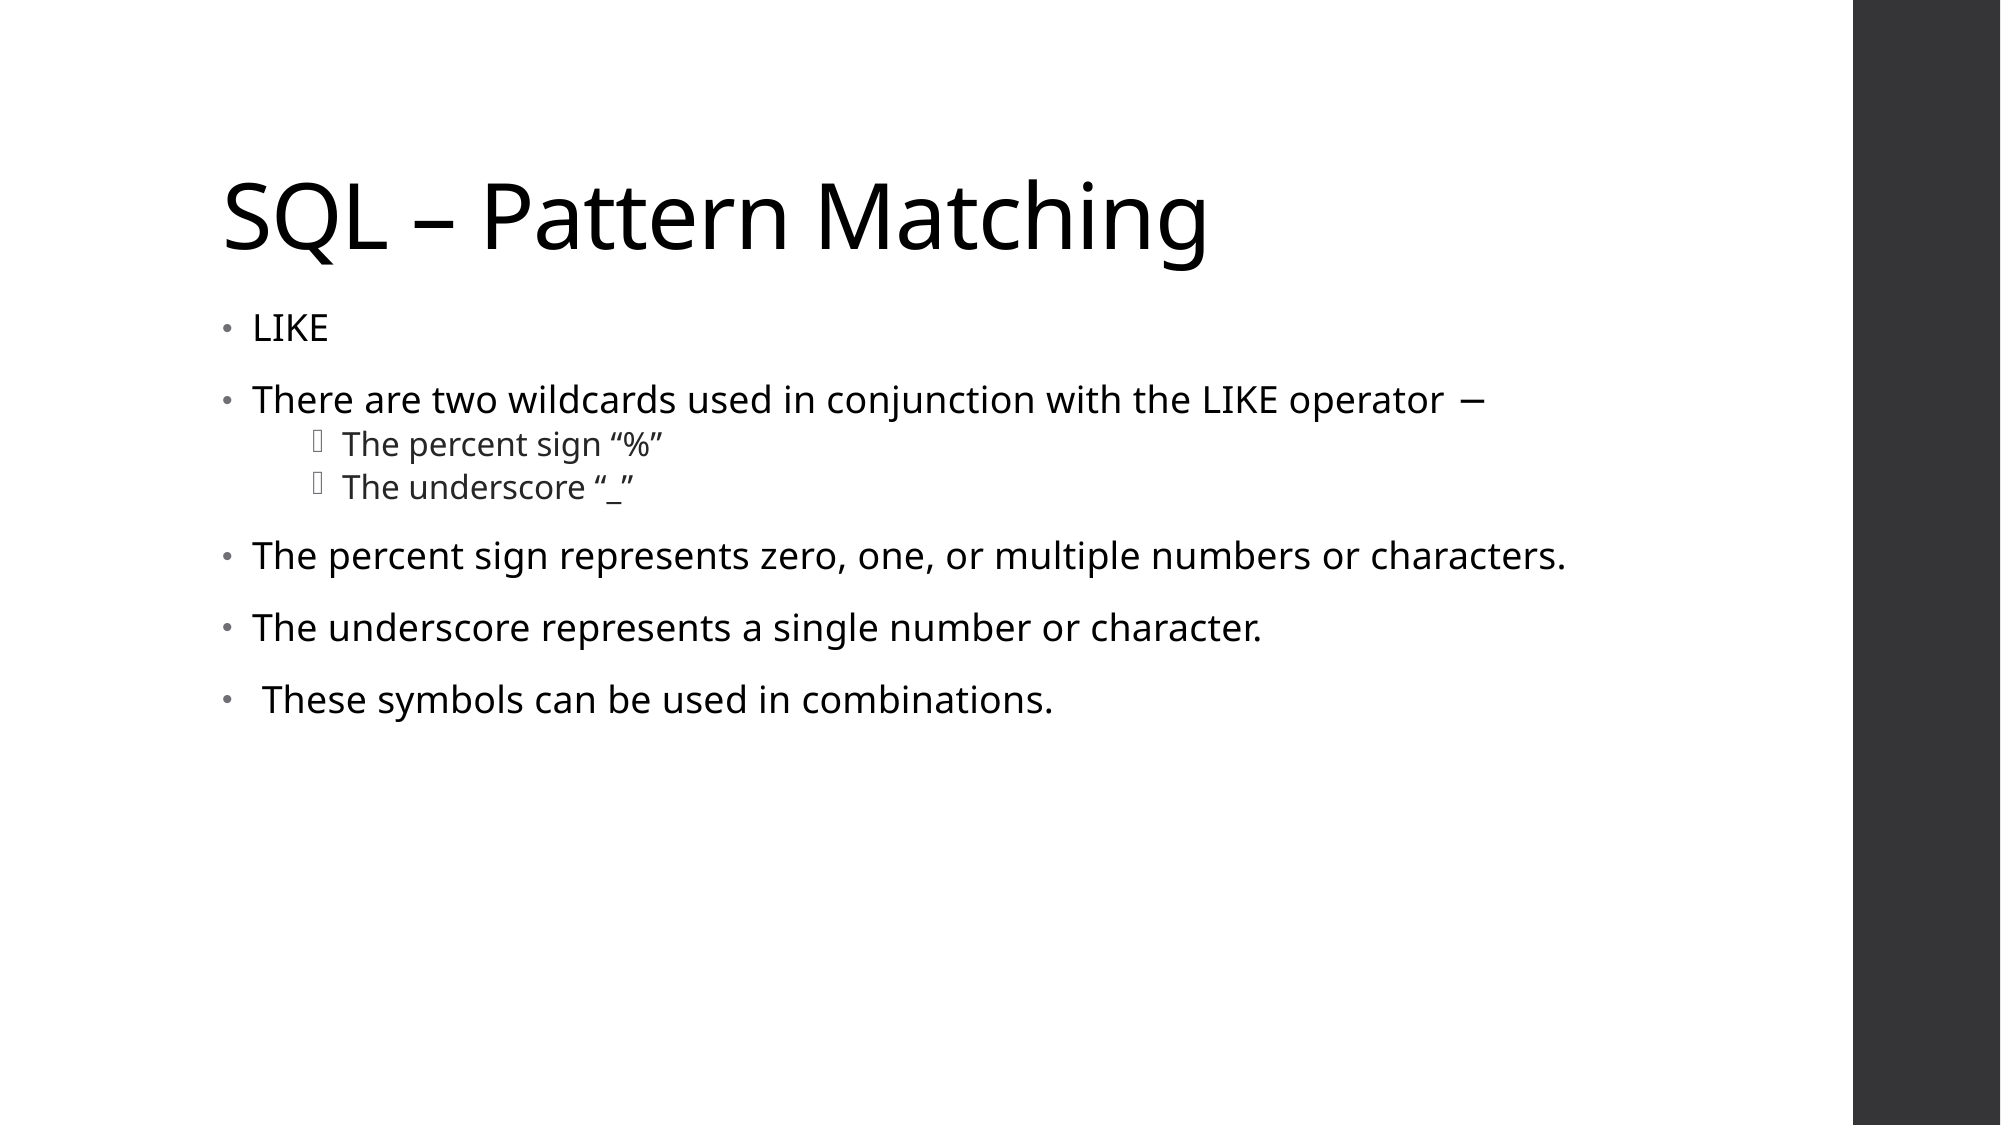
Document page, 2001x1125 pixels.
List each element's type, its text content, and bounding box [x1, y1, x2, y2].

list LIKE There are two wildcards used in conjunction with the LIKE operator − The percent sign “%” The underscore “_” The percent sign represents zero, one, or multiple numbers or characters. The underscore represents a single number or character. These symbols can be used in combinations. [206, 299, 1617, 1014]
title SQL – Pattern Matching [206, 60, 1797, 278]
